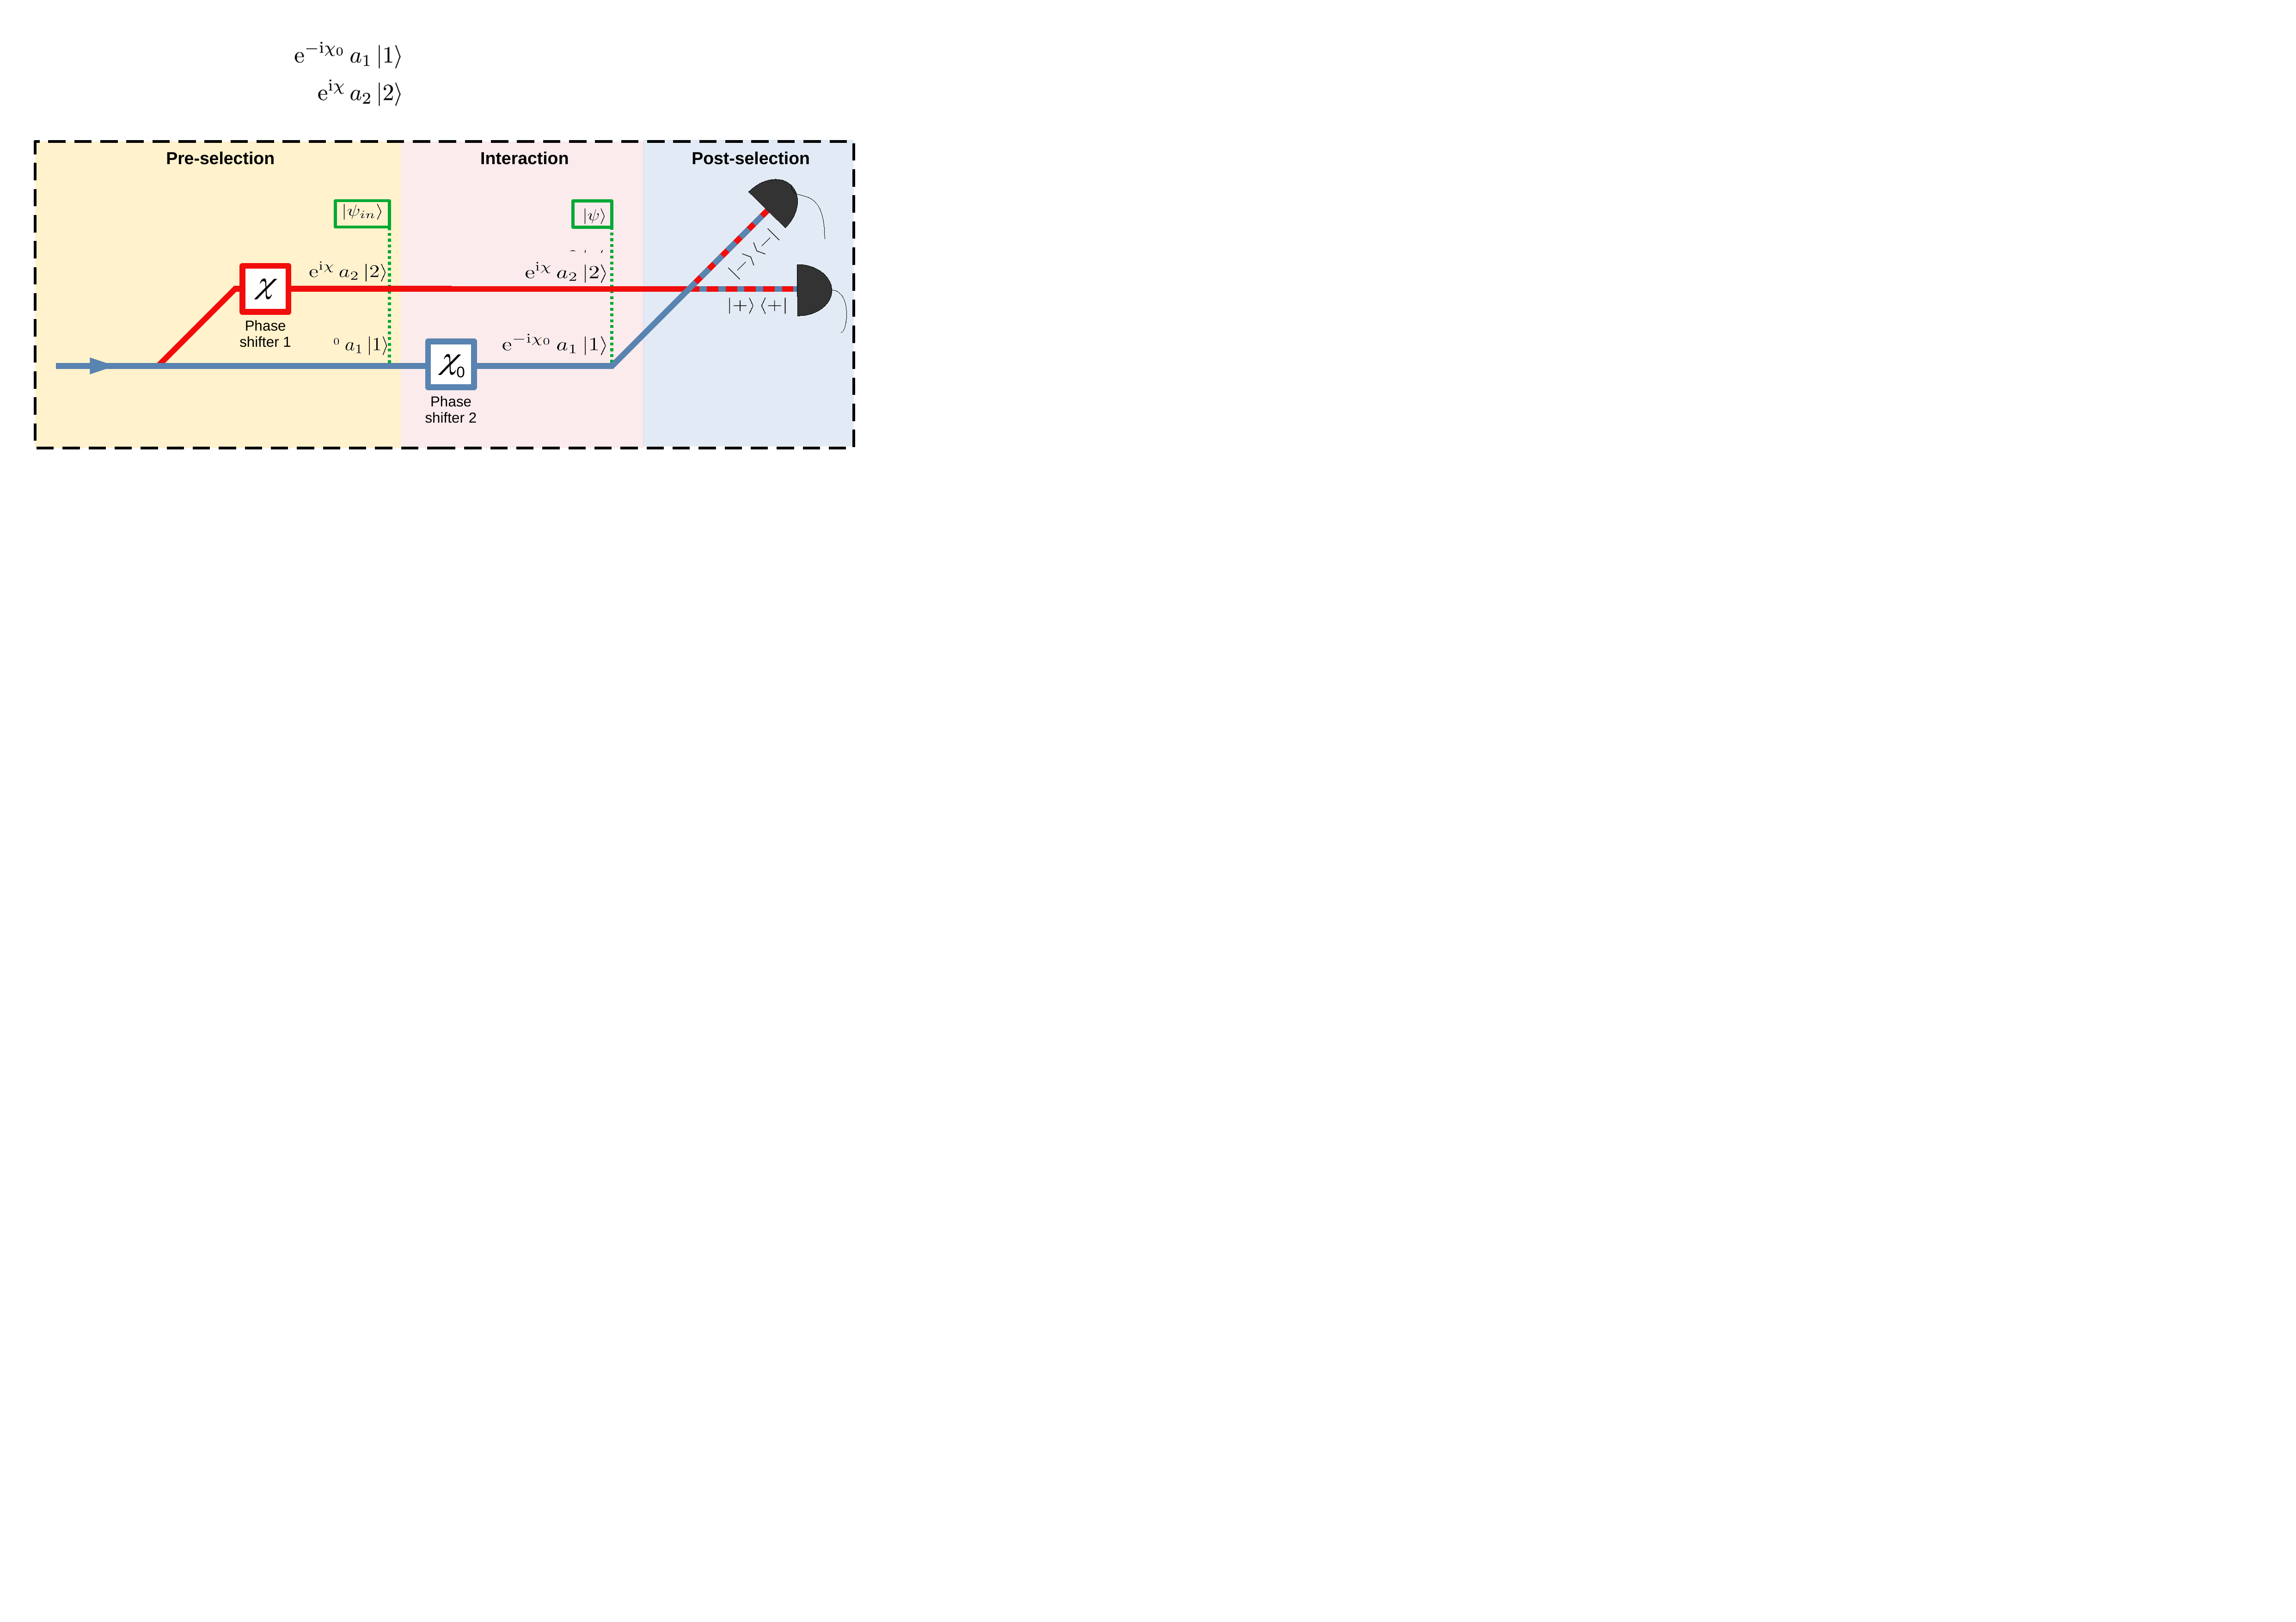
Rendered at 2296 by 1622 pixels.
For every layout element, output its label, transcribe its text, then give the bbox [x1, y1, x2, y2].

text_box Interaction [473, 145, 576, 172]
picture [333, 326, 399, 363]
text_box Pre-selection [159, 145, 282, 172]
text_box 0 [449, 360, 472, 385]
picture [495, 250, 620, 286]
picture [722, 295, 792, 320]
text_box Phase shifter 2 [418, 390, 484, 430]
picture [341, 202, 386, 226]
text_box [35, 140, 854, 448]
text_box Post-selection [685, 145, 817, 172]
picture [300, 253, 399, 286]
picture [717, 218, 786, 286]
picture [495, 326, 620, 363]
text_box Phase shifter 1 [233, 314, 299, 353]
picture [283, 32, 409, 112]
picture [580, 203, 609, 226]
